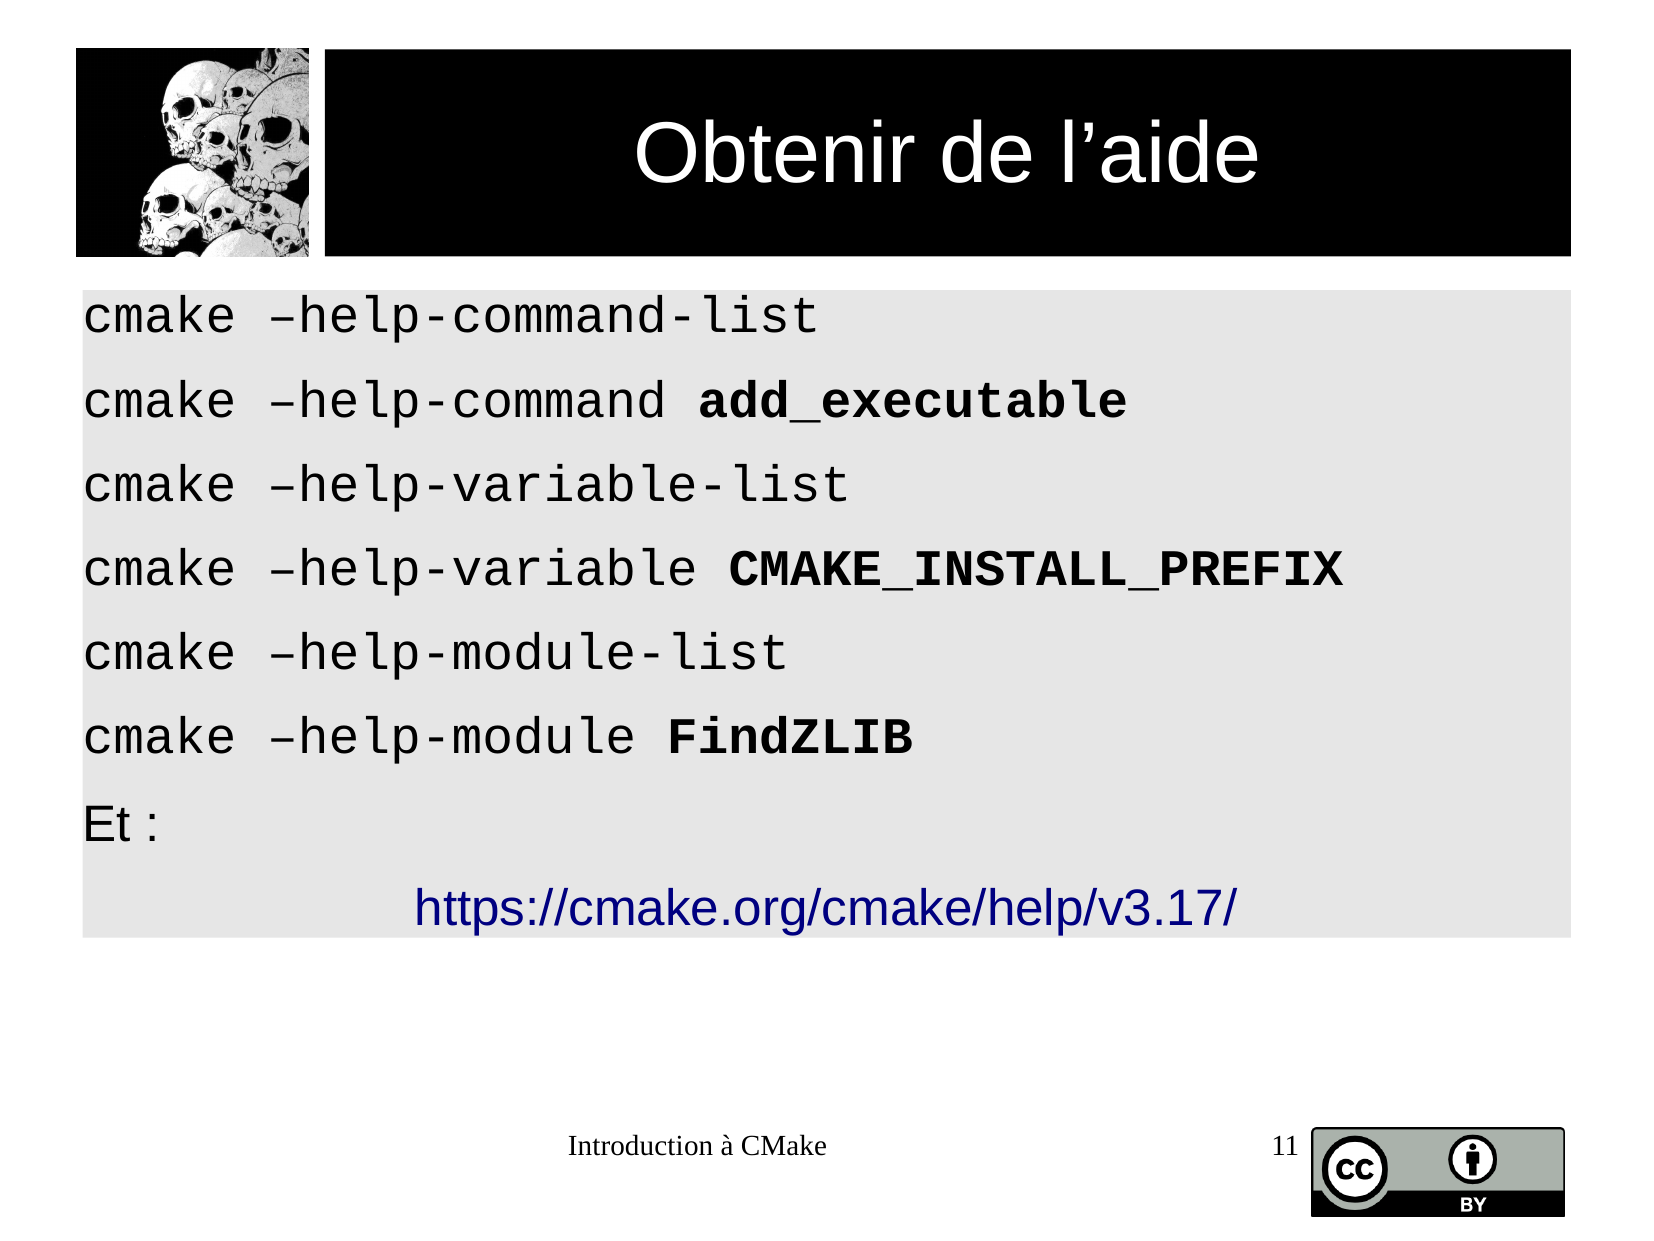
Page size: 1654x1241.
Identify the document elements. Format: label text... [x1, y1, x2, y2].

picture [1311, 1127, 1565, 1217]
picture [76, 48, 309, 257]
title Obtenir de l’aide [324, 49, 1571, 257]
list cmake –help-command-list cmake –help-command add_executable cmake –help-variable-list cmake –help-variable CMAKE_INSTALL_PREFIX cmake –help-module-list cmake –help-module FindZLIB Et : https://cmake.org/cmake/help/v3.17/ [82, 290, 1571, 938]
